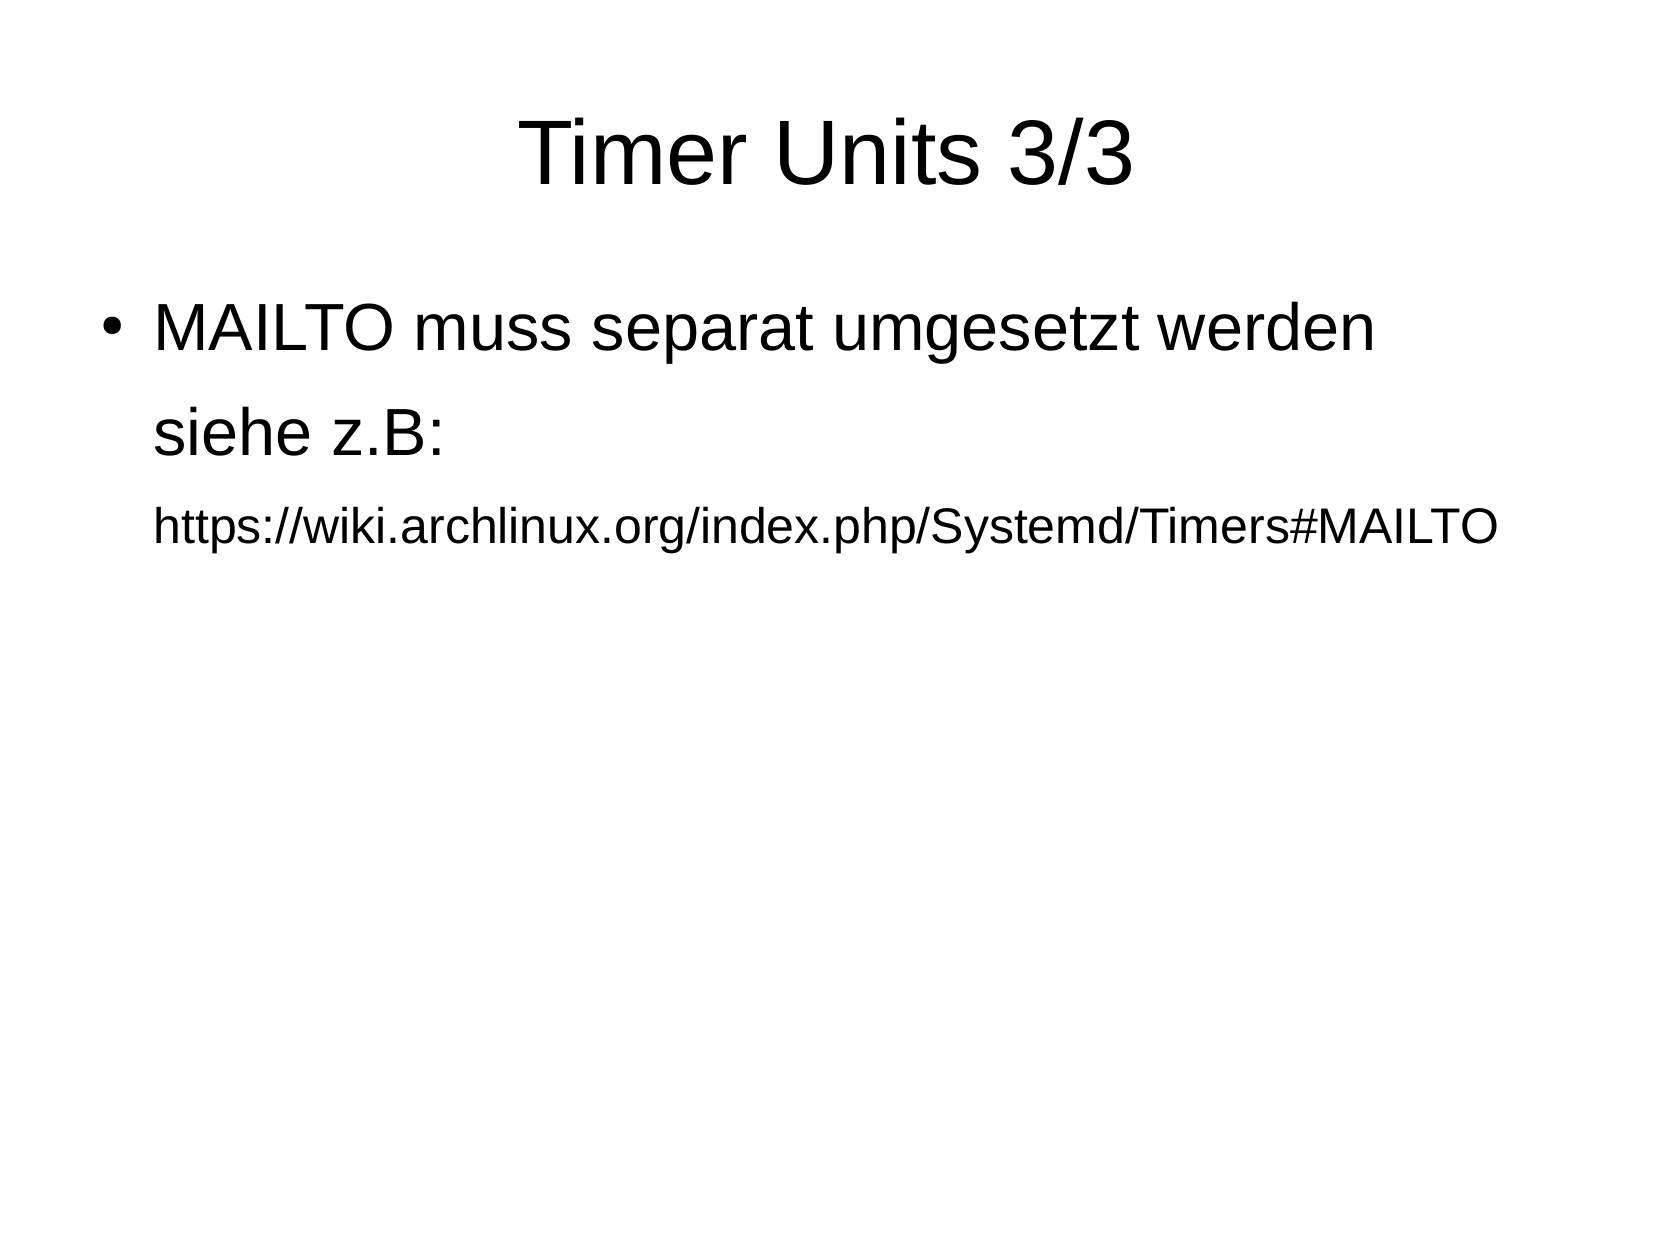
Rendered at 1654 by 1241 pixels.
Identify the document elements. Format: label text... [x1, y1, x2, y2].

title Timer Units 3/3 [82, 49, 1571, 257]
list MAILTO muss separat umgesetzt werden siehe z.B: https://wiki.archlinux.org/index.php/Systemd/Timers#MAILTO [82, 290, 1571, 1010]
